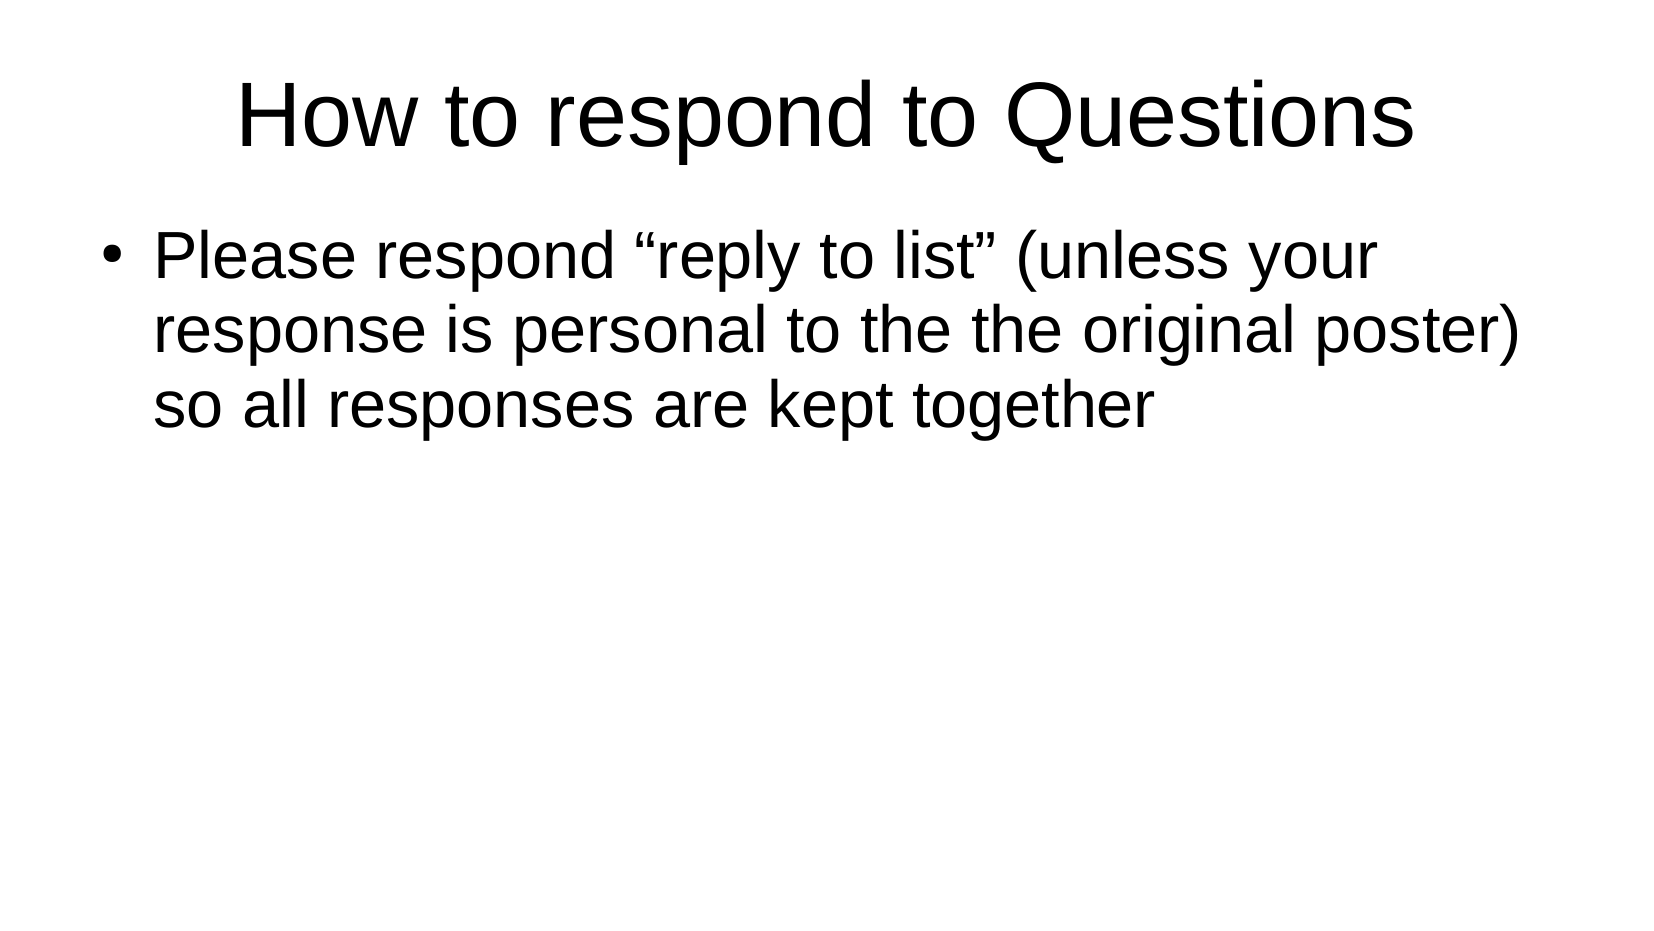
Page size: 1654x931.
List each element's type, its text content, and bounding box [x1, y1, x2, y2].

title How to respond to Questions [82, 37, 1571, 193]
list Please respond “reply to list” (unless your response is personal to the the original poster) so all responses are kept together [82, 217, 1571, 758]
